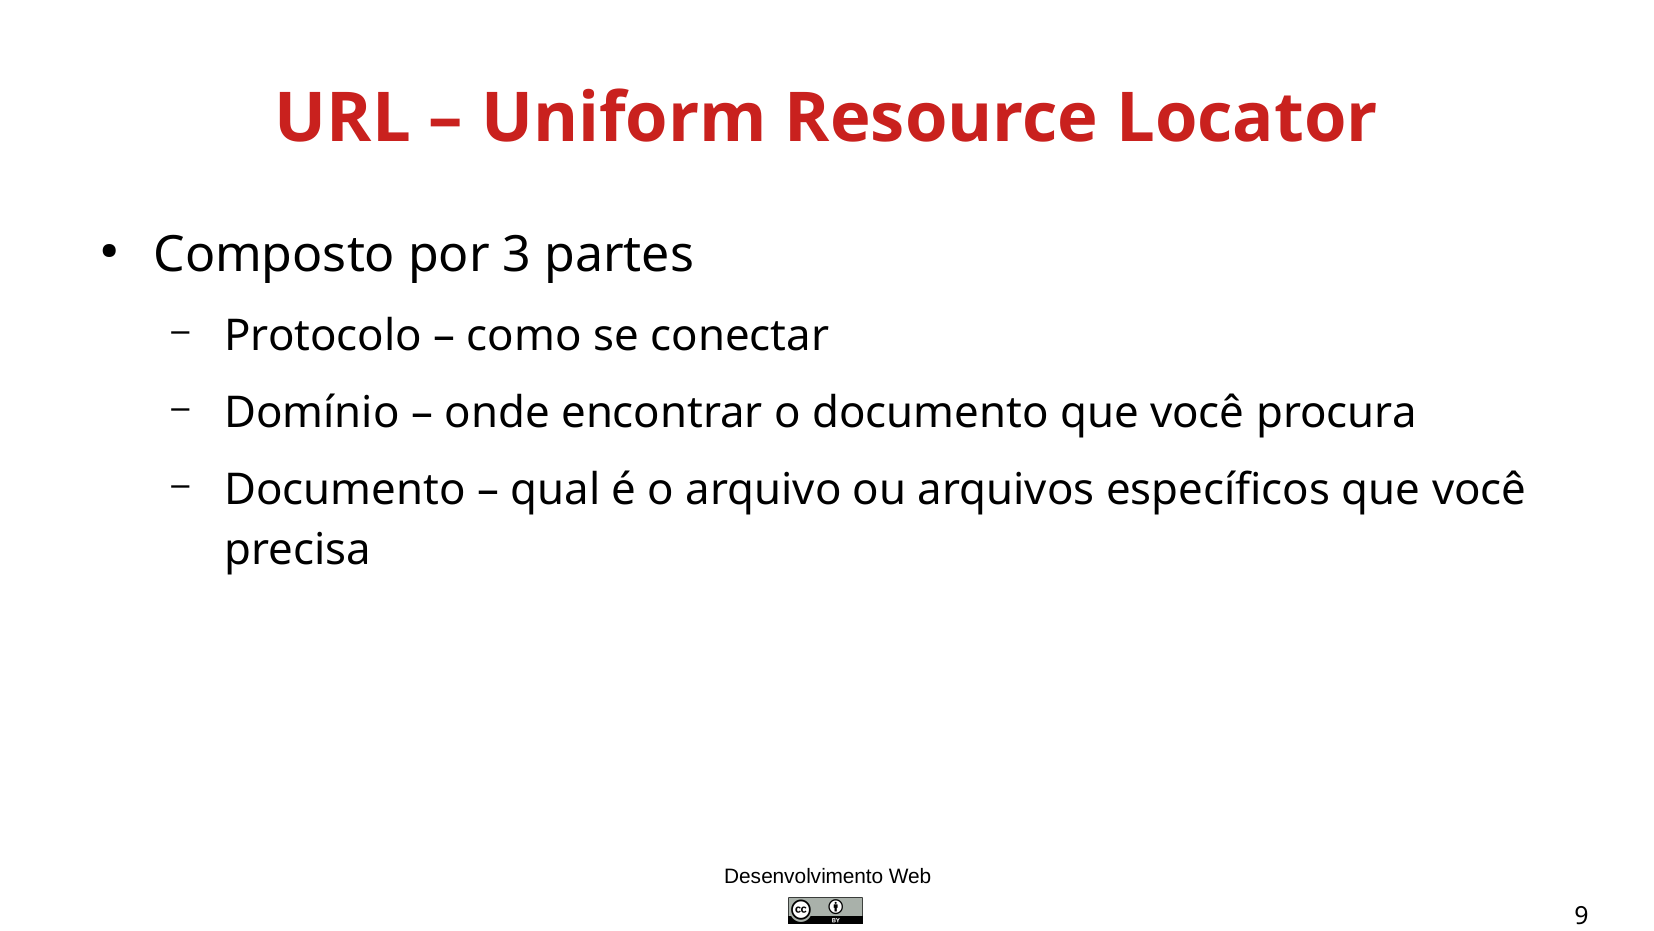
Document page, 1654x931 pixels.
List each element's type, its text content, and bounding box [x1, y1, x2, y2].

list Composto por 3 partes Protocolo – como se conectar Domínio – onde encontrar o documento que você procura Documento – qual é o arquivo ou arquivos específicos que você precisa [82, 217, 1571, 851]
title URL – Uniform Resource Locator [82, 37, 1571, 193]
picture [788, 897, 863, 924]
